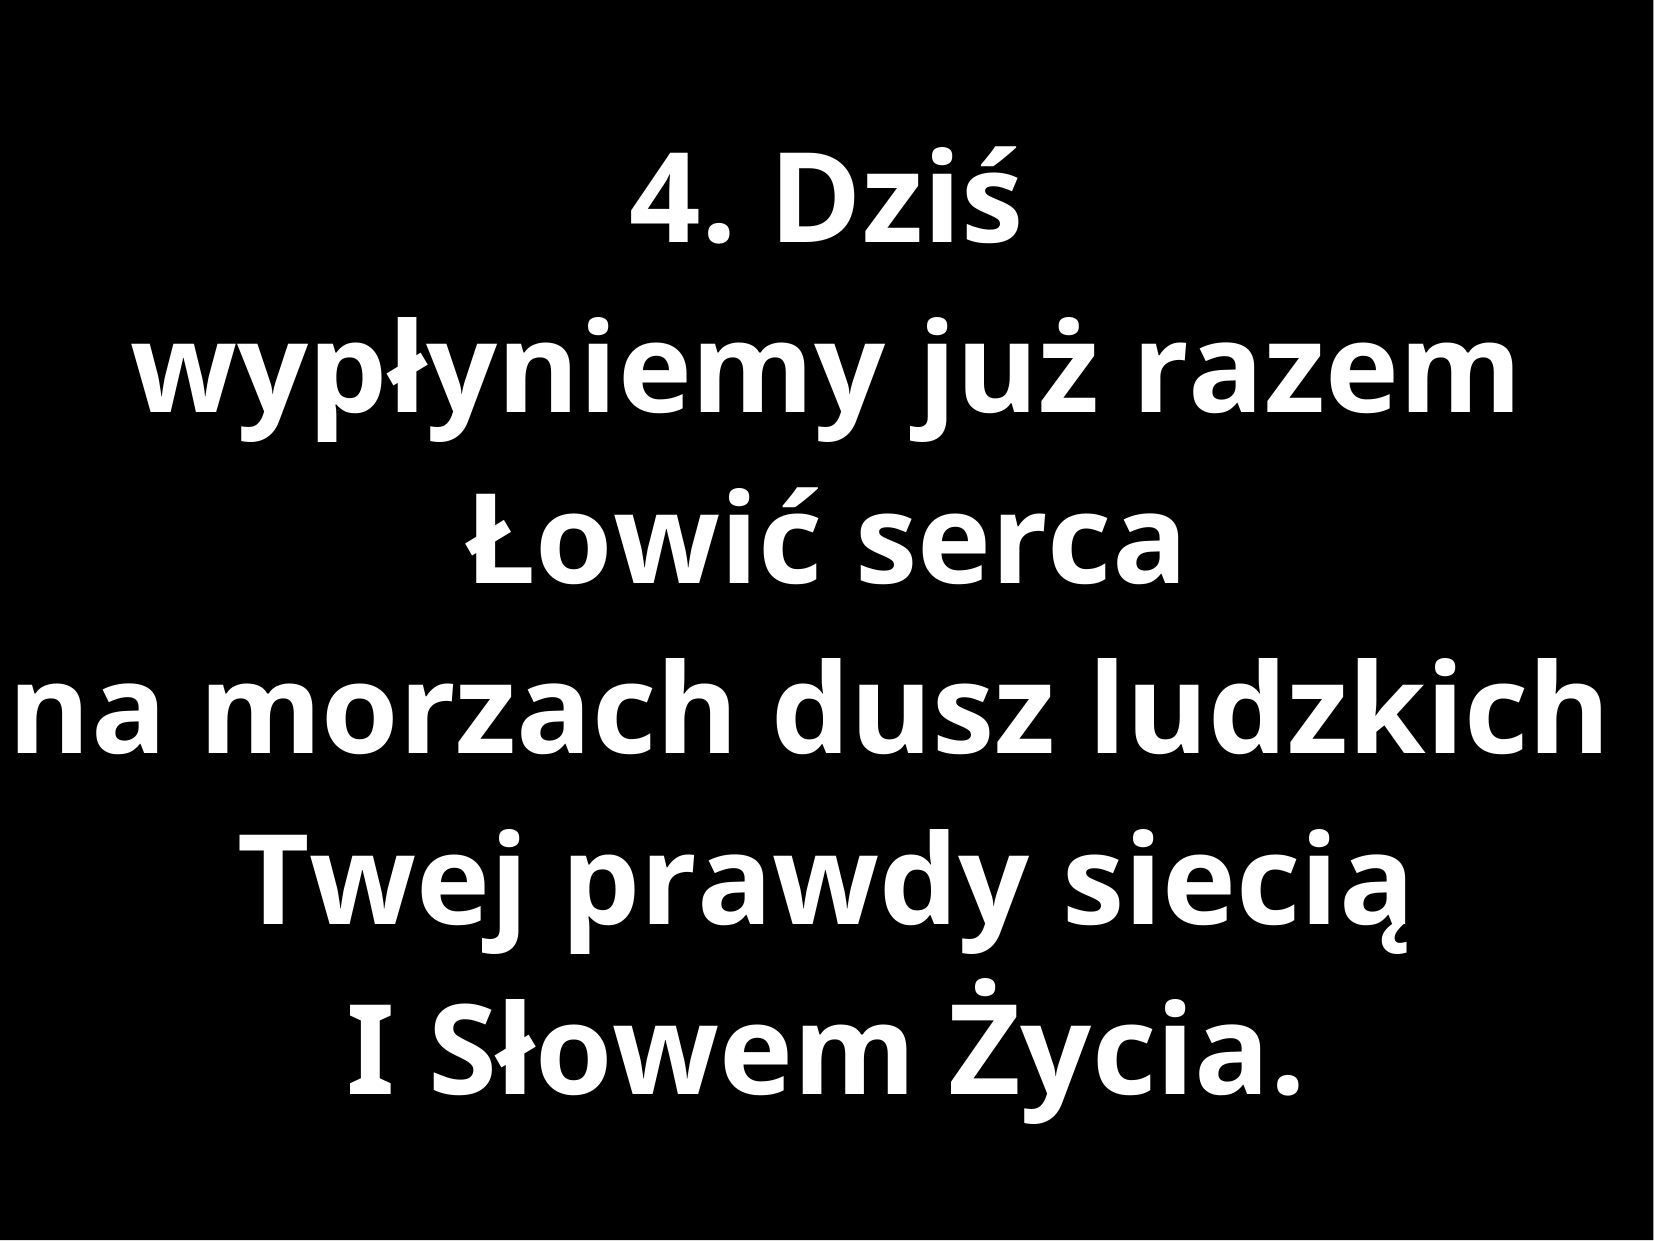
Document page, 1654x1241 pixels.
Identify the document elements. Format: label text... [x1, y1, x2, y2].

title 4. Dziś wypłyniemy już razem Łowić serca na morzach dusz ludzkich Twej prawdy siecią I Słowem Życia. [0, 0, 1654, 1241]
